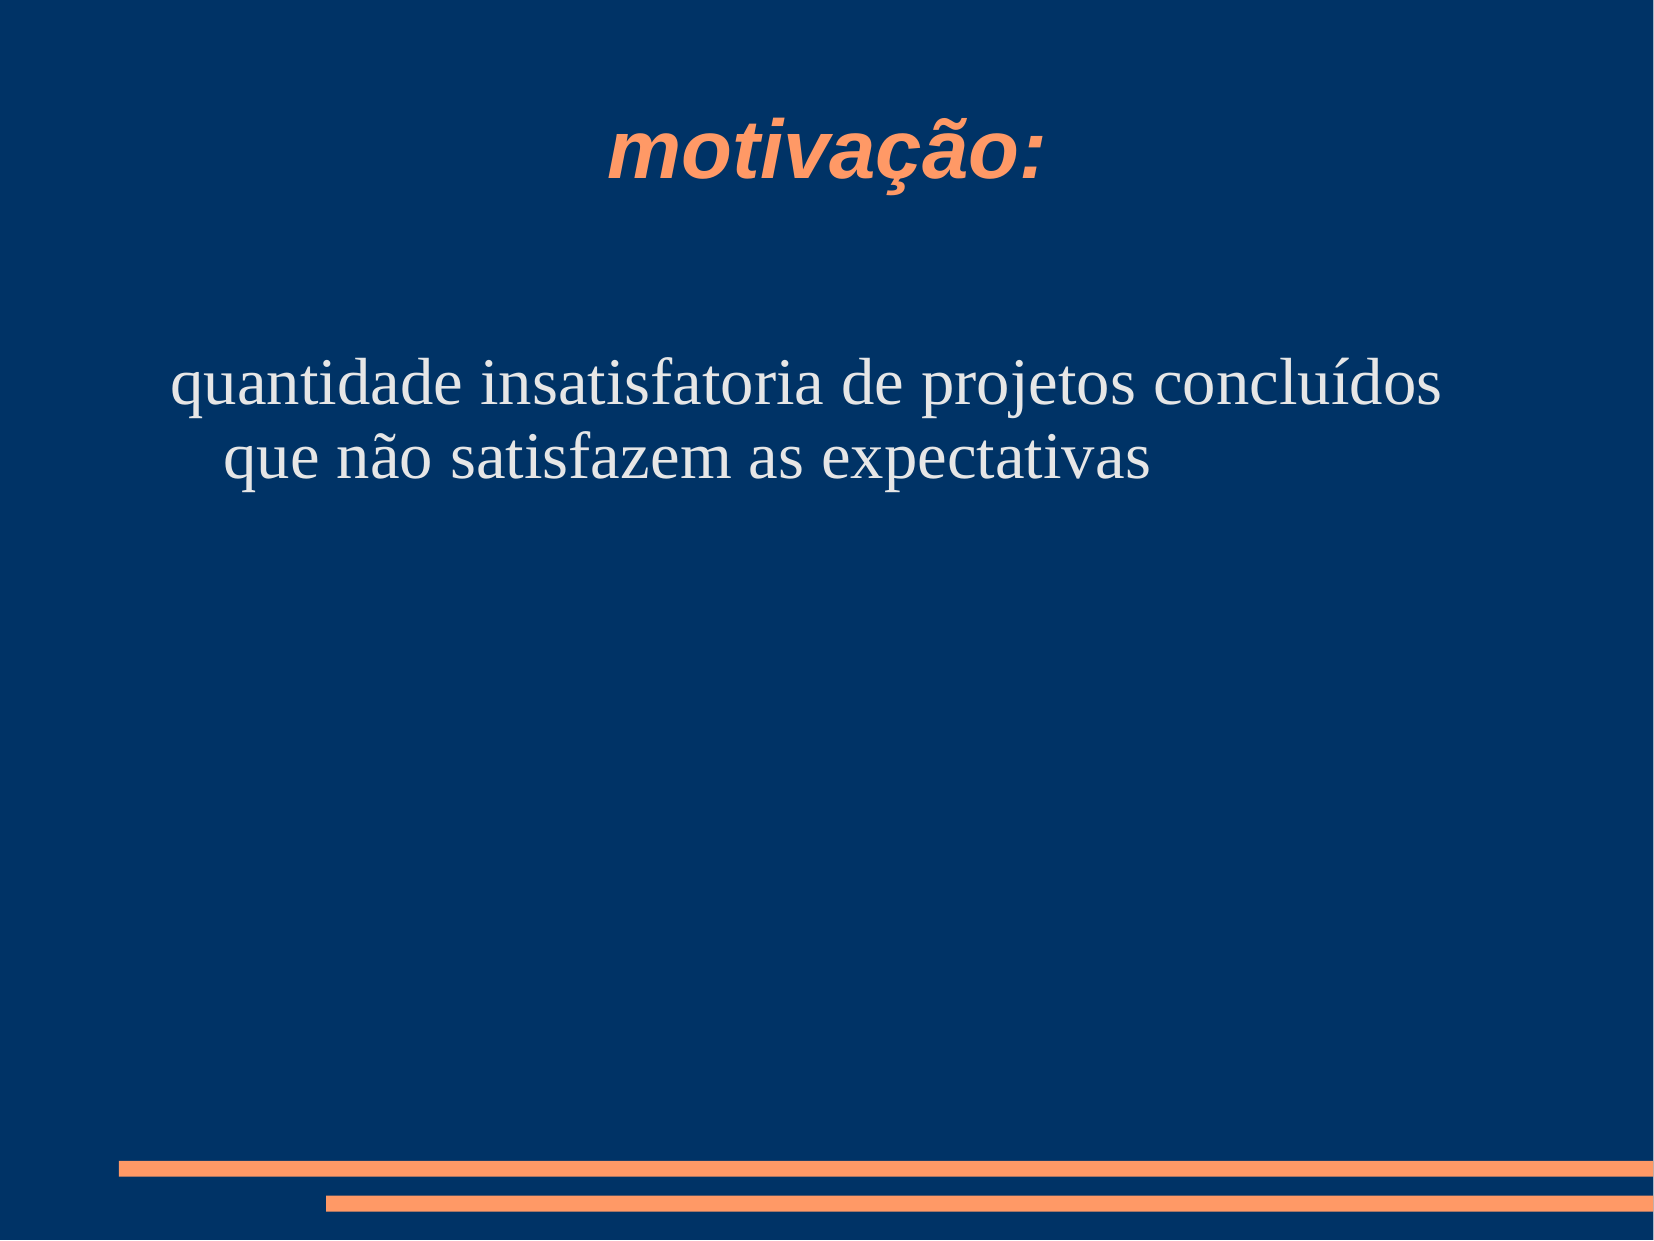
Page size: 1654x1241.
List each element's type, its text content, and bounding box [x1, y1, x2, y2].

title motivação: [121, 46, 1534, 254]
list quantidade insatisfatoria de projetos concluídos que não satisfazem as expectativas [152, 344, 1534, 1127]
